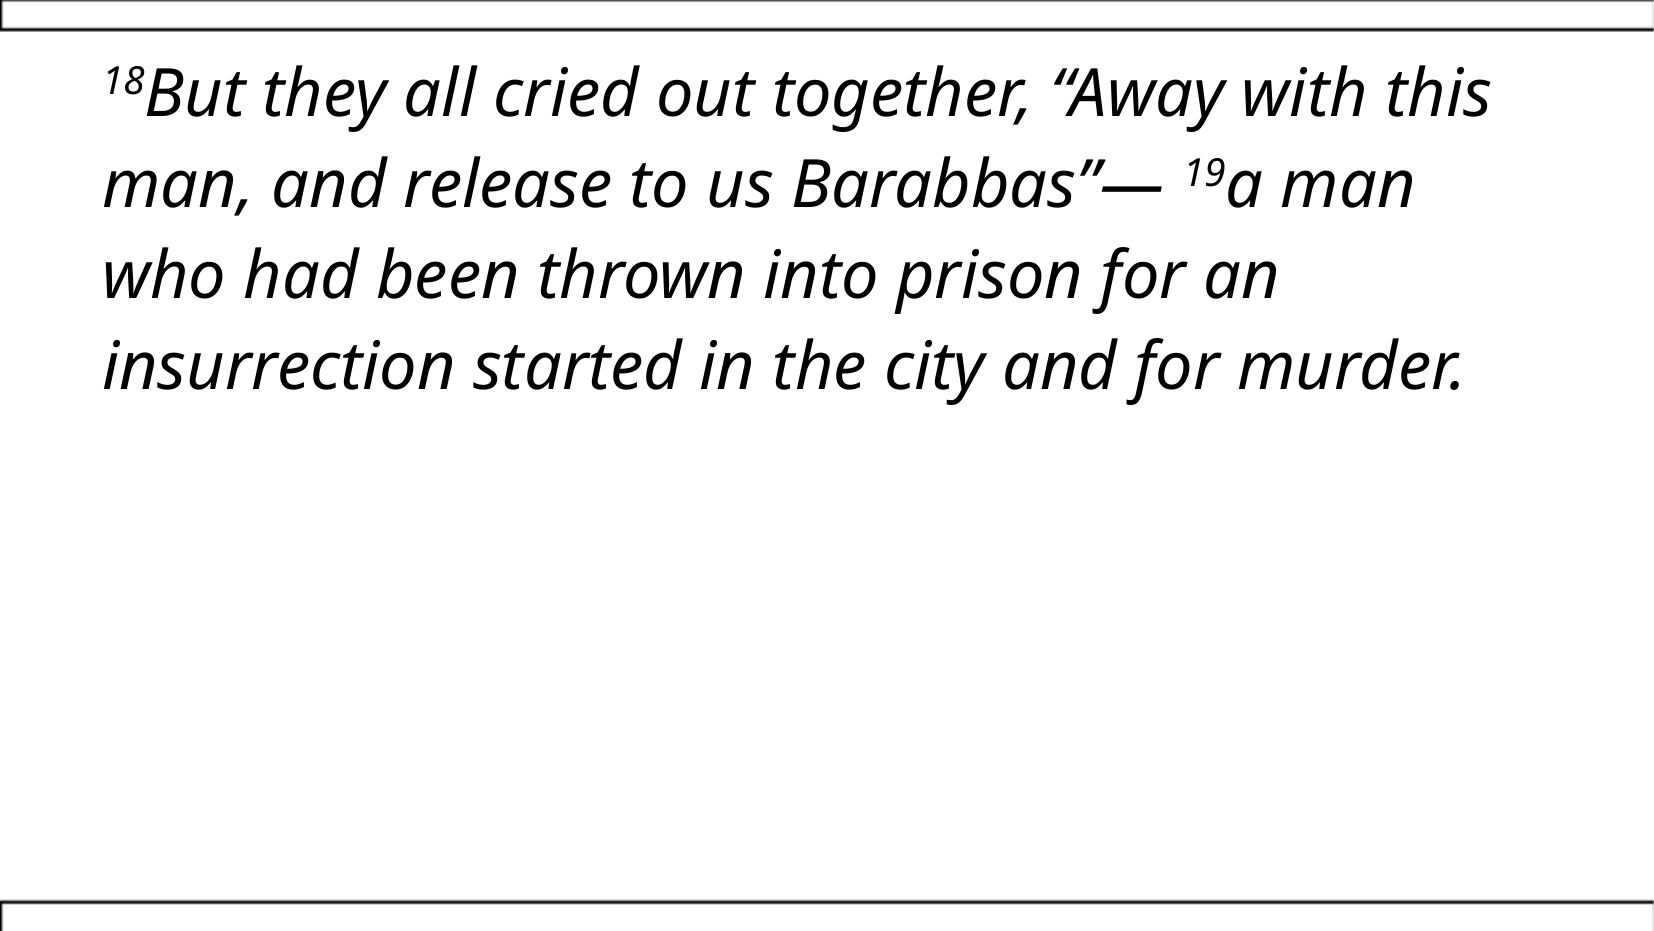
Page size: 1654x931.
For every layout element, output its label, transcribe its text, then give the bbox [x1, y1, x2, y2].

text_box 18But they all cried out together, “Away with this man, and release to us Barabbas”— 19a man who had been thrown into prison for an insurrection started in the city and for murder. [87, 38, 1573, 444]
picture [0, 0, 1654, 931]
